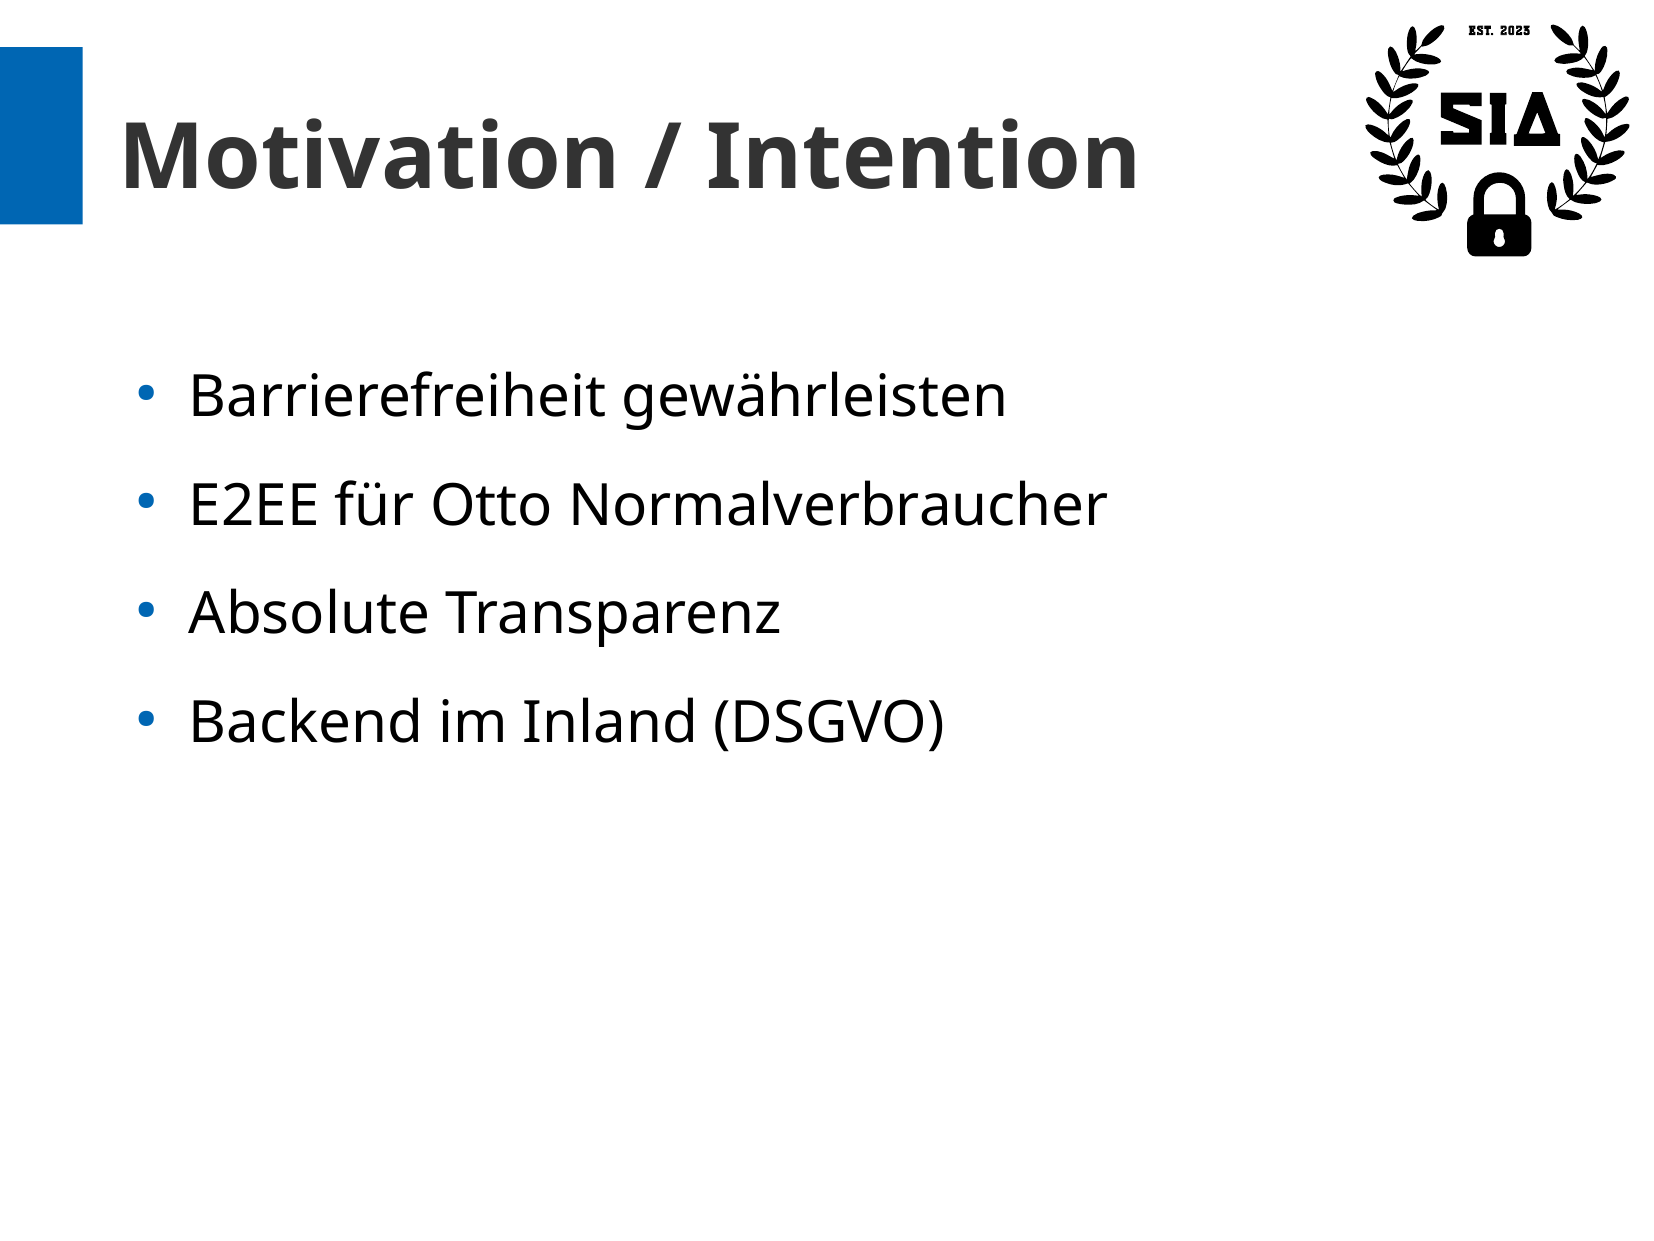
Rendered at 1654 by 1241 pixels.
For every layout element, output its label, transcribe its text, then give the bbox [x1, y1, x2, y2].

list Barrierefreiheit gewährleisten E2EE für Otto Normalverbraucher Absolute Transparenz Backend im Inland (DSGVO) [118, 354, 1536, 1074]
title Motivation / Intention [118, 49, 1571, 257]
